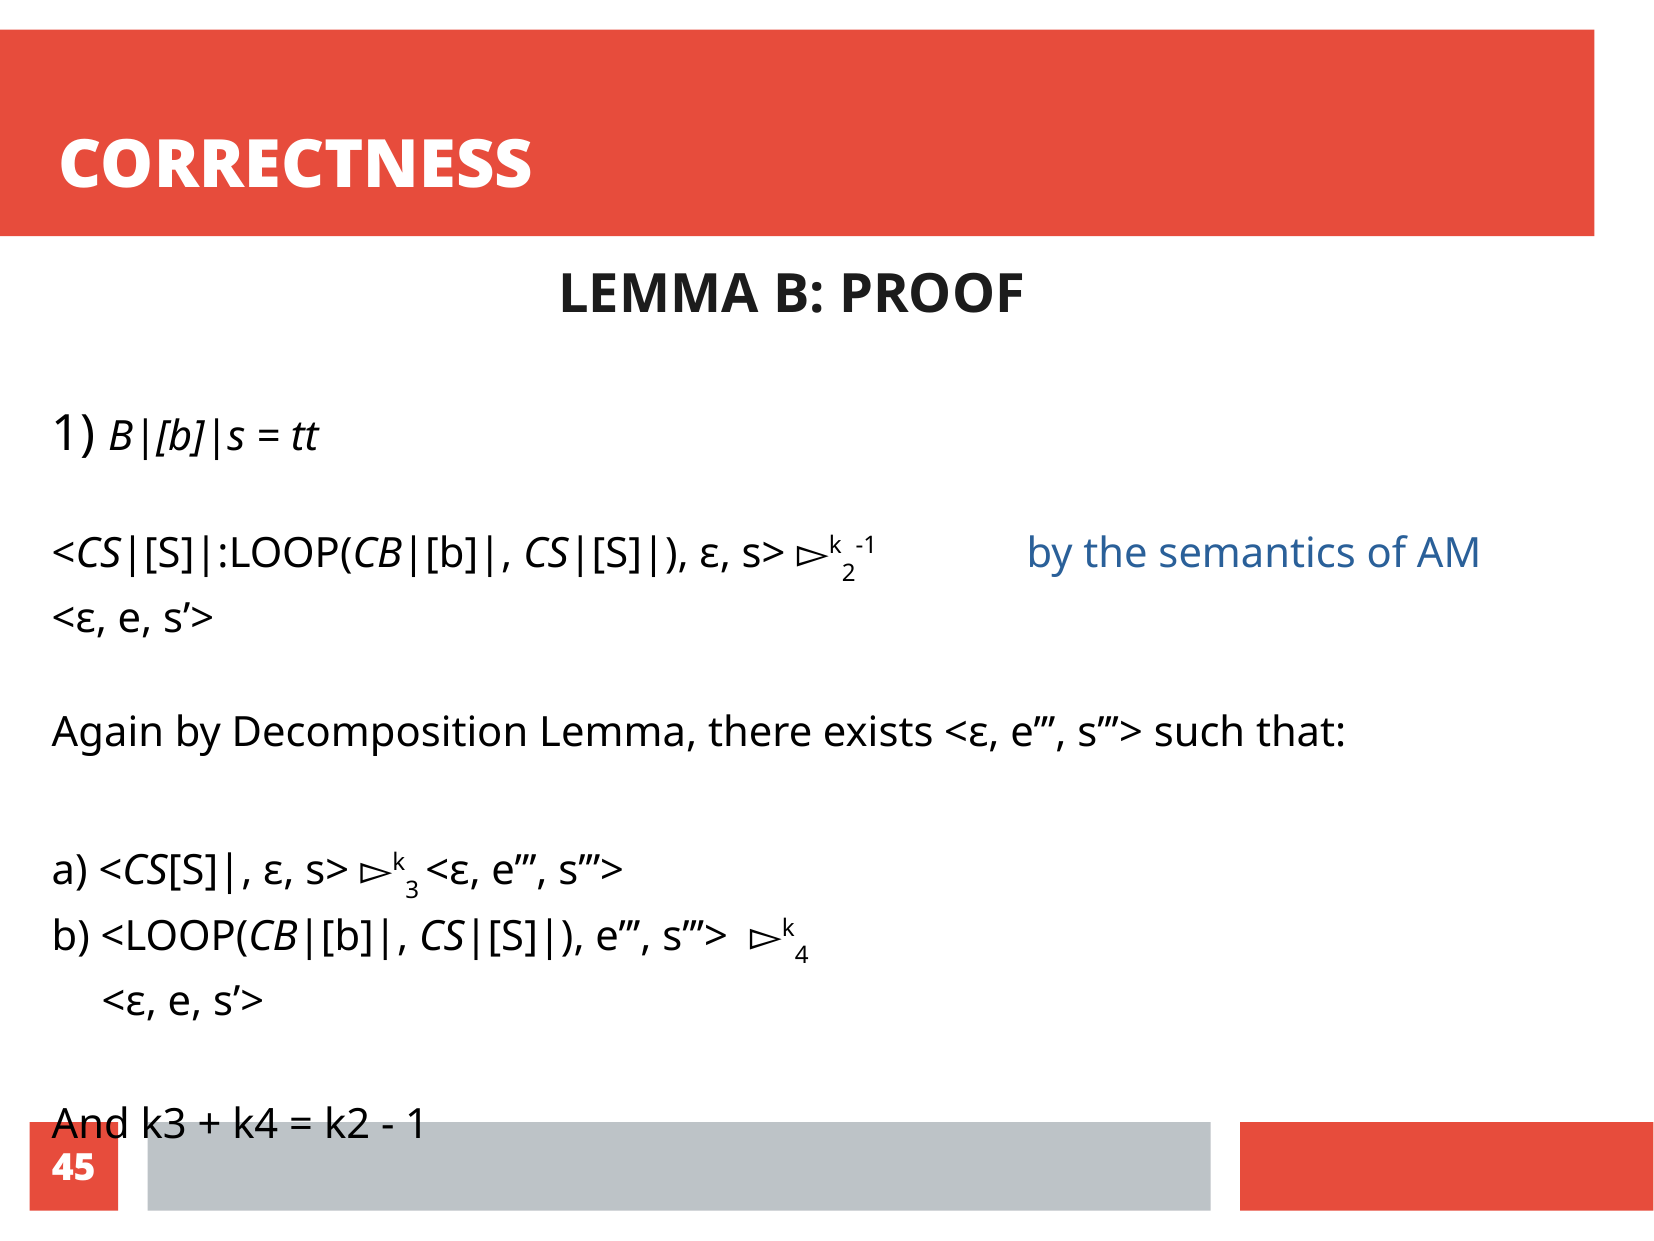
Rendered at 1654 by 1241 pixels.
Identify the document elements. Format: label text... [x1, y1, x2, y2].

list LEMMA B: PROOF [39, 255, 1546, 389]
text_box 1) B|[b]|s = tt <CS|[S]|:LOOP(CB|[b]|, CS|[S]|), ε, s> ▻k2-1 by the semantics of AM <ε, e, s’> Again by Decomposition Lemma, there exists <ε, e’’’, s’’’> such that: a) <CS[S]|, ε, s> ▻k3 <ε, e’’’, s’’’> b) <LOOP(CB|[b]|, CS|[S]|), e’’’, s’’’> ▻k4 <ε, e, s’> And k3 + k4 = k2 - 1 [36, 389, 1621, 1099]
title CORRECTNESS [59, 59, 1595, 207]
